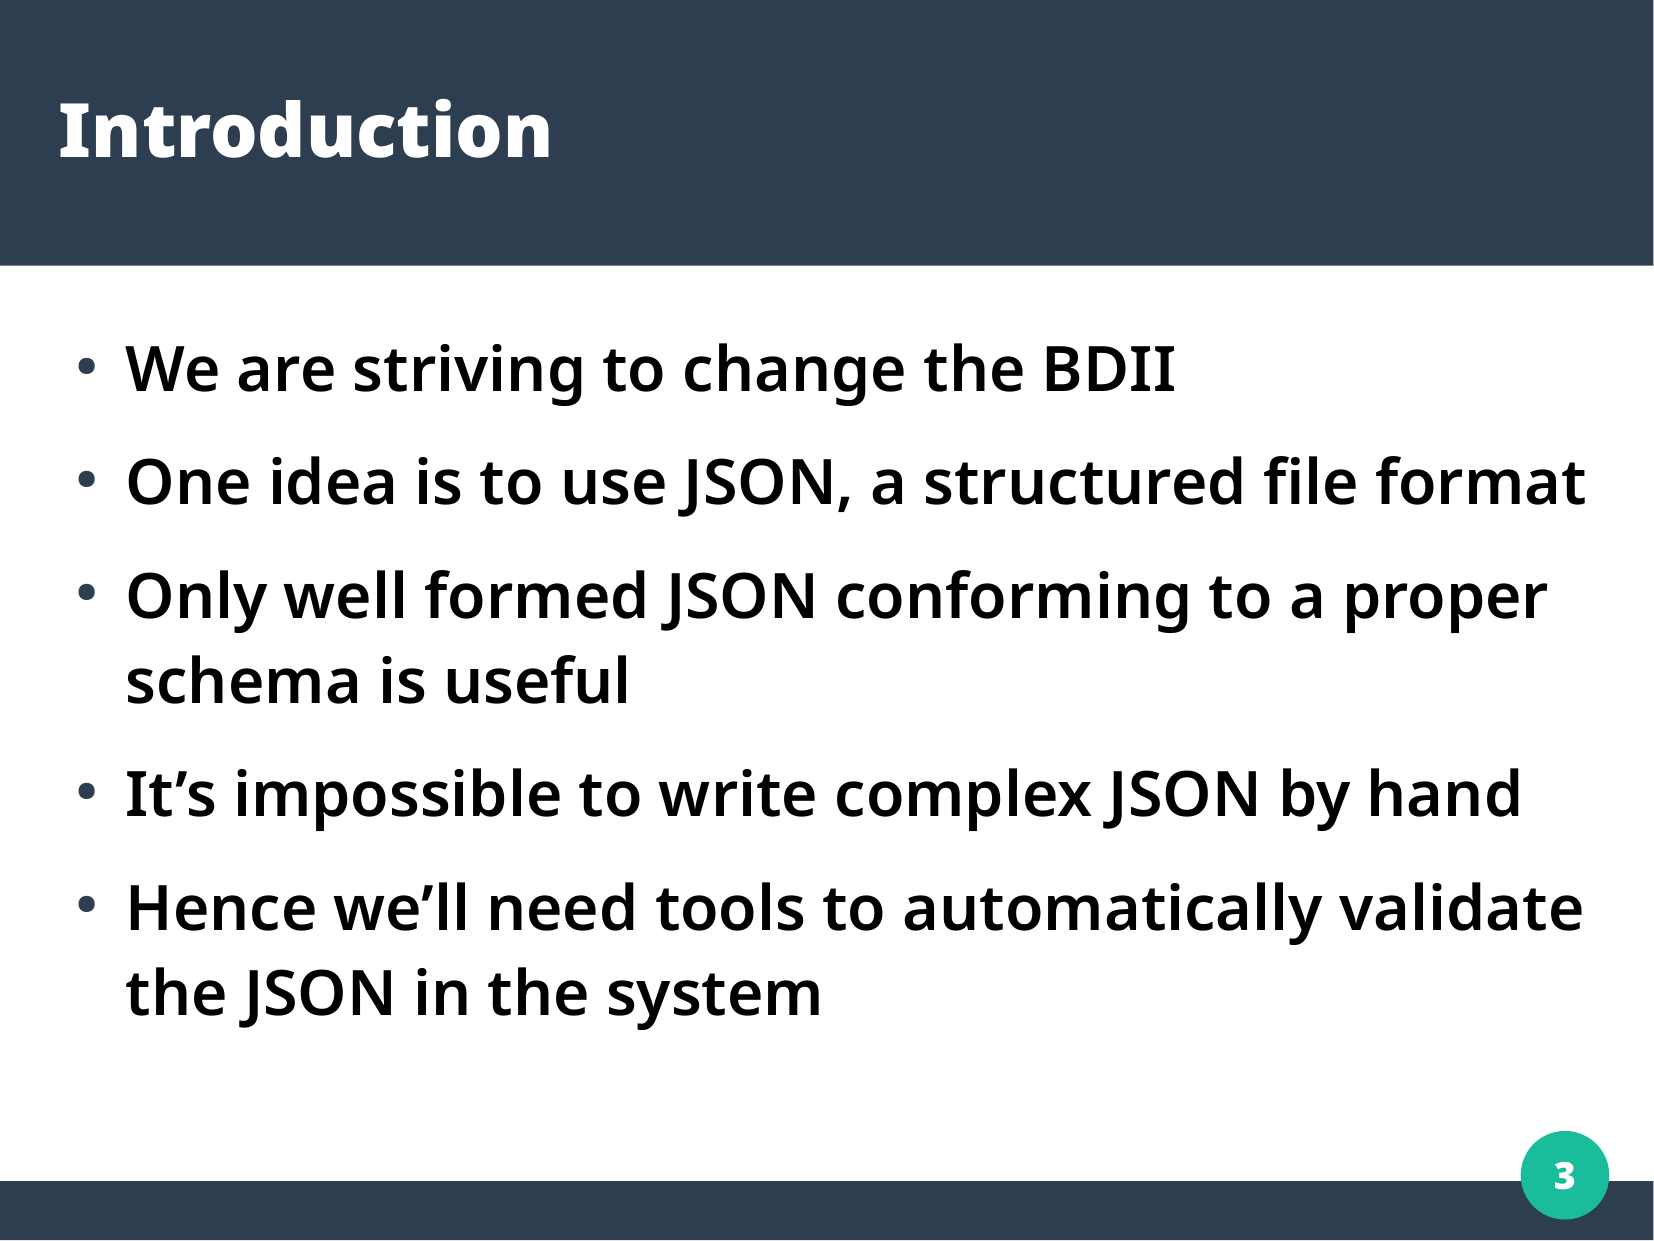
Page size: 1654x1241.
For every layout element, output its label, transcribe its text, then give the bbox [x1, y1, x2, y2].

list We are striving to change the BDII One idea is to use JSON, a structured file format Only well formed JSON conforming to a proper schema is useful It’s impossible to write complex JSON by hand Hence we’ll need tools to automatically validate the JSON in the system [59, 324, 1595, 1152]
title Introduction [59, 49, 1595, 207]
